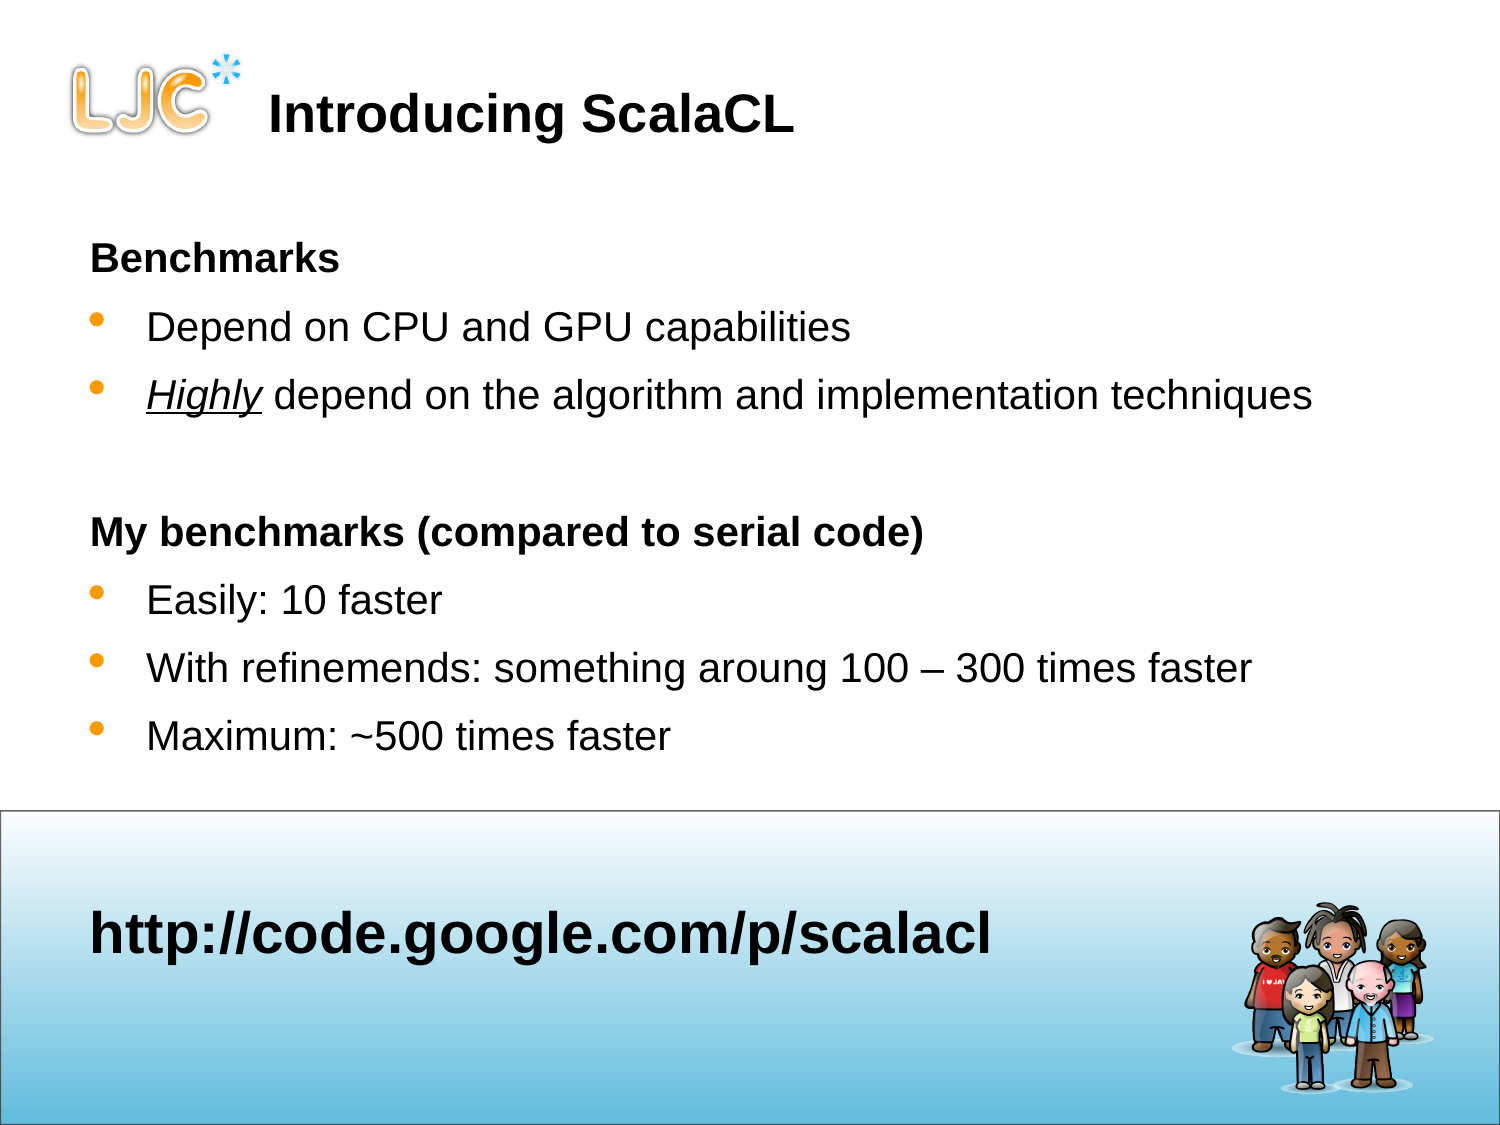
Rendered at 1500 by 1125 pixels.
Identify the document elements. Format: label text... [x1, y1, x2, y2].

title Introducing ScalaCL [253, 44, 1425, 177]
picture [1220, 892, 1458, 1100]
picture [53, 43, 254, 143]
list Benchmarks Depend on CPU and GPU capabilities Highly depend on the algorithm and implementation techniques My benchmarks (compared to serial code) Easily: 10 faster With refinemends: something aroung 100 – 300 times faster Maximum: ~500 times faster http://code.google.com/p/scalacl [75, 223, 1426, 1093]
